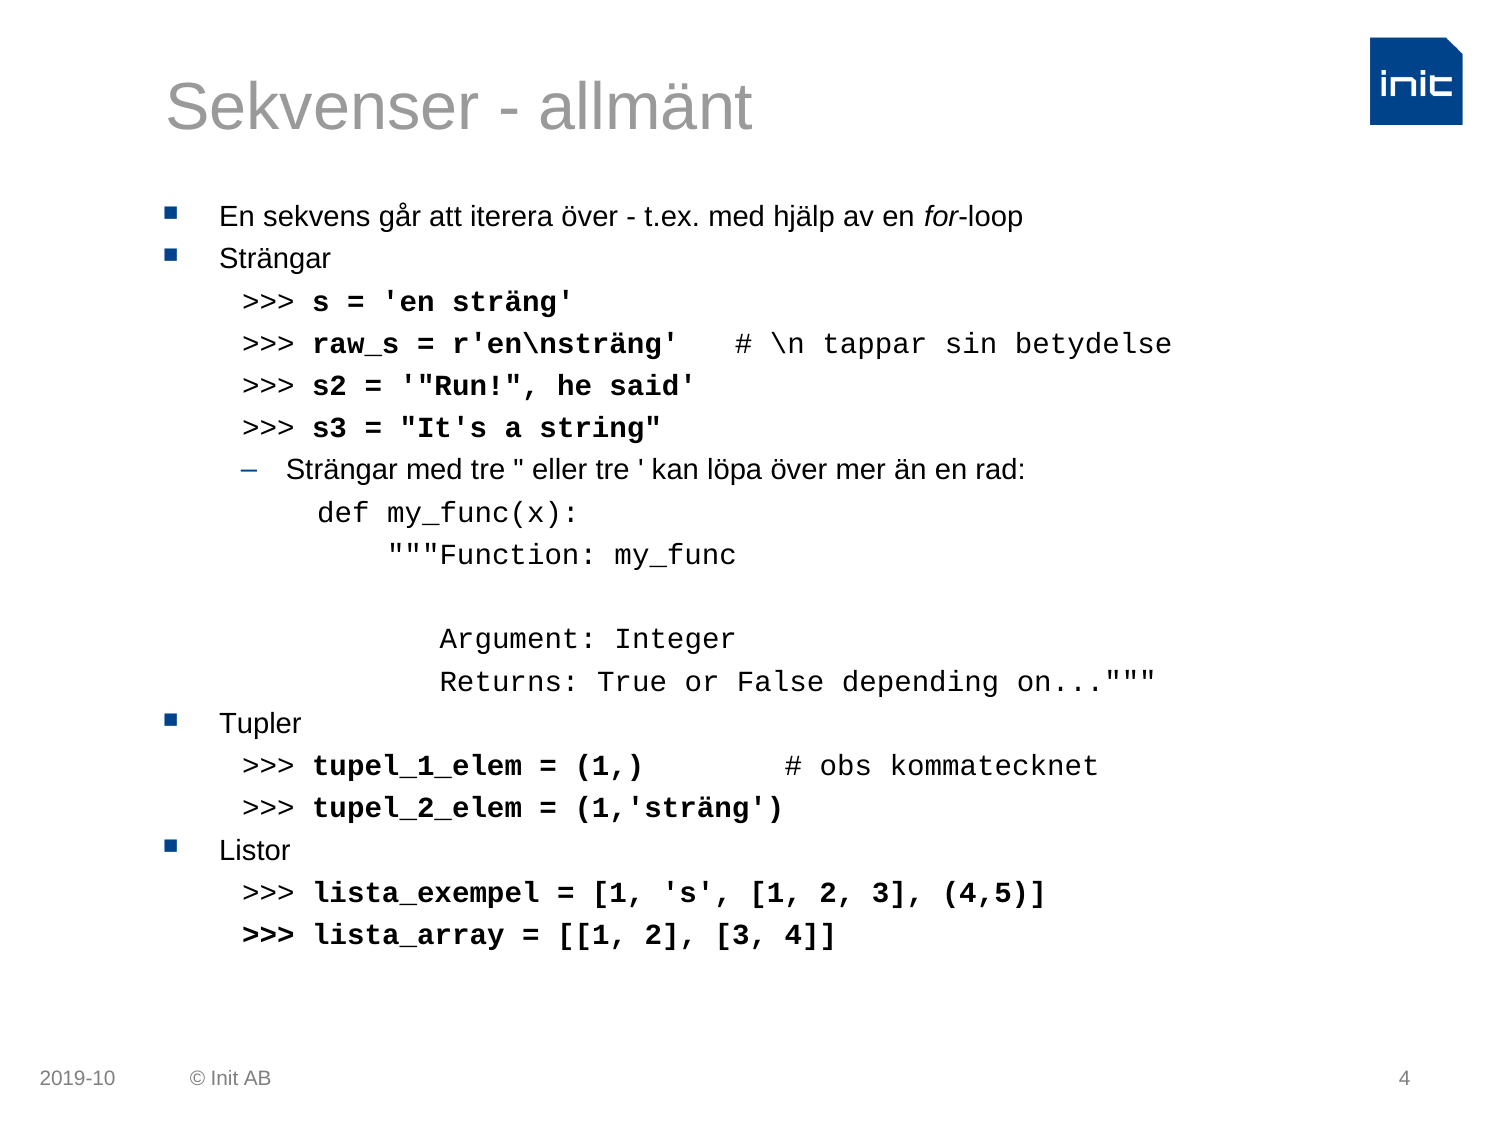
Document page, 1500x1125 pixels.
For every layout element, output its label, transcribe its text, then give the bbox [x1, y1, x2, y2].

text_box En sekvens går att iterera över - t.ex. med hjälp av en for-loop Strängar >>> s = 'en sträng' >>> raw_s = r'en\nsträng' # \n tappar sin betydelse >>> s2 = '"Run!", he said' >>> s3 = "It's a string" Strängar med tre " eller tre ' kan löpa över mer än en rad: def my_func(x): """Function: my_func Argument: Integer Returns: True or False depending on...""" Tupler >>> tupel_1_elem = (1,) # obs kommatecknet >>> tupel_2_elem = (1,'sträng') Listor >>> lista_exempel = [1, 's', [1, 2, 3], (4,5)] >>> lista_array = [[1, 2], [3, 4]] [150, 189, 1351, 1001]
picture [1370, 37, 1463, 125]
text_box 2019-10 [24, 1037, 151, 1098]
text_box <nummer> [1350, 1037, 1426, 1098]
text_box © Init AB [174, 1037, 1326, 1098]
text_box Sekvenser - allmänt [150, 0, 1351, 151]
